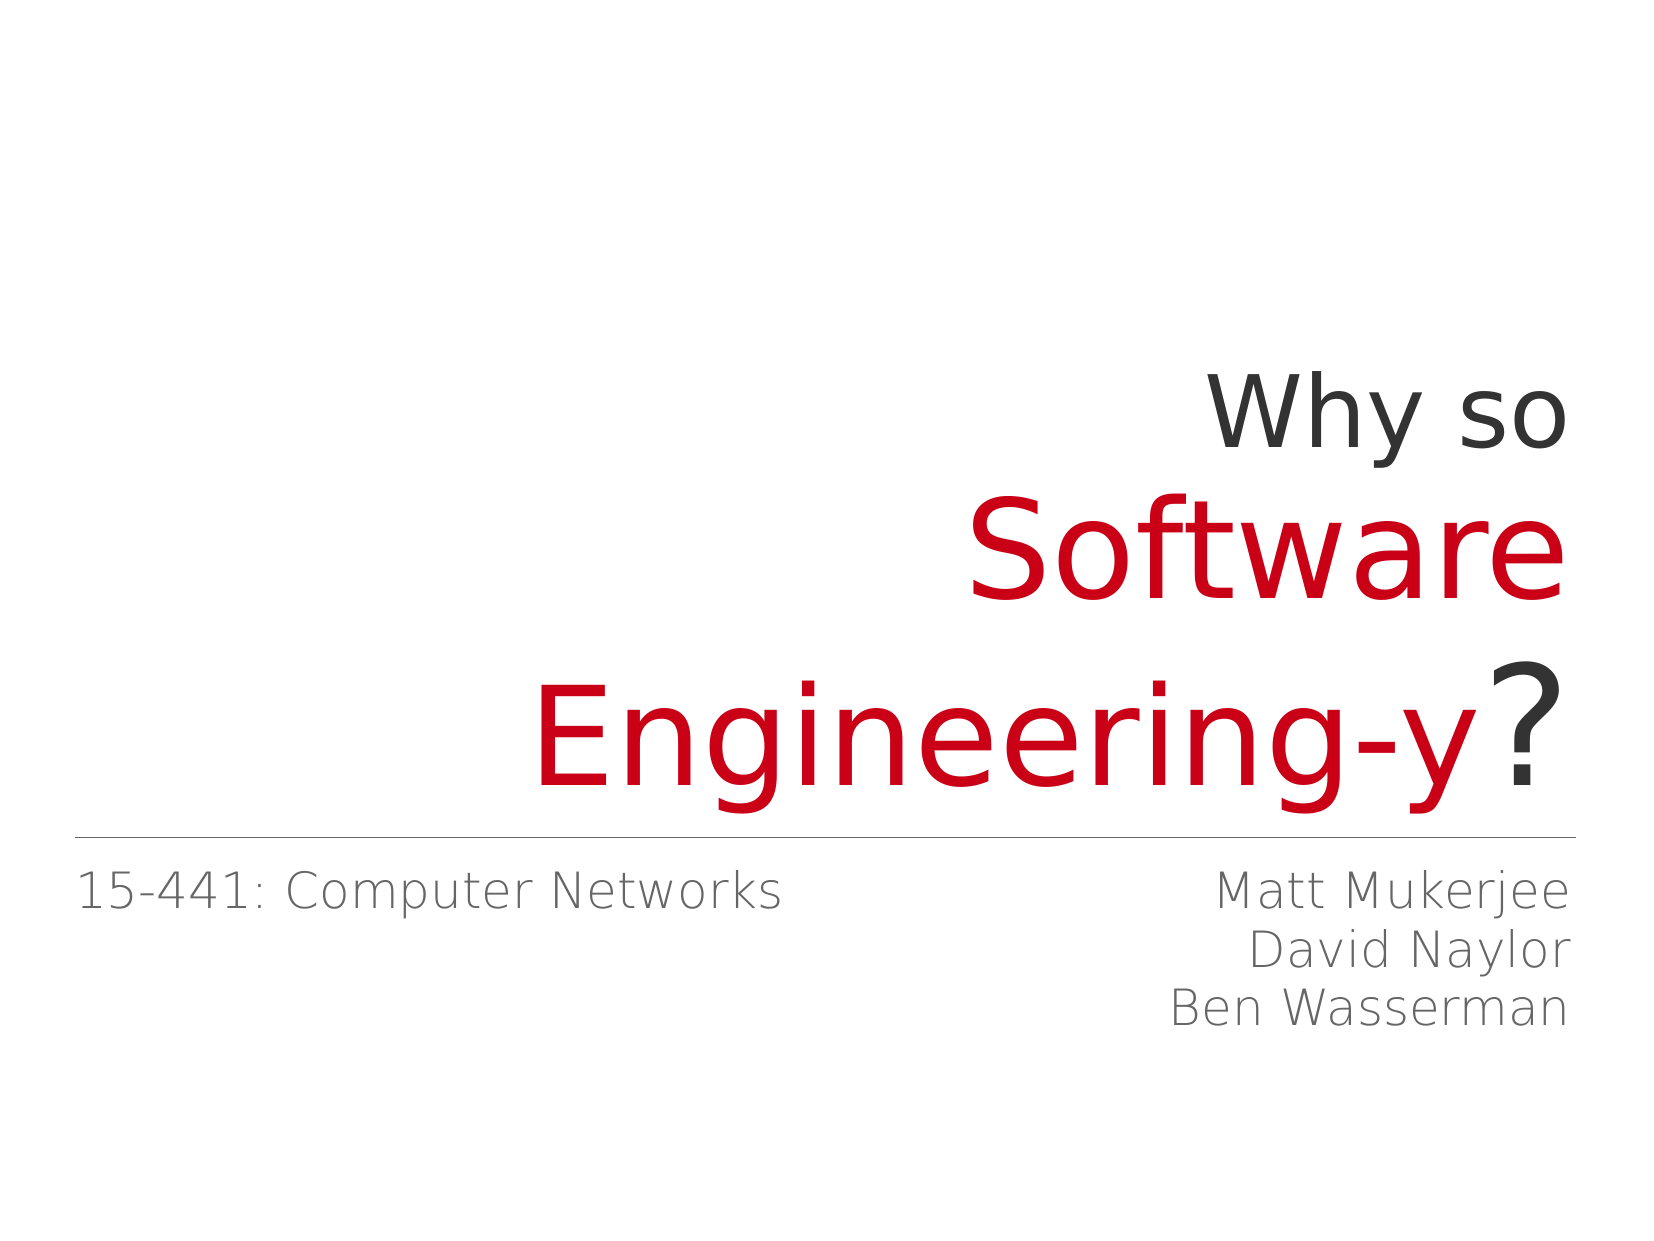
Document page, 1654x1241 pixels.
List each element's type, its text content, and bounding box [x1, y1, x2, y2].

text_box Matt Mukerjee David Naylor Ben Wasserman [826, 862, 1571, 1170]
text_box 15-441: Computer Networks [75, 862, 826, 1170]
subtitle Why so Software Engineering-y? [75, 73, 1571, 826]
